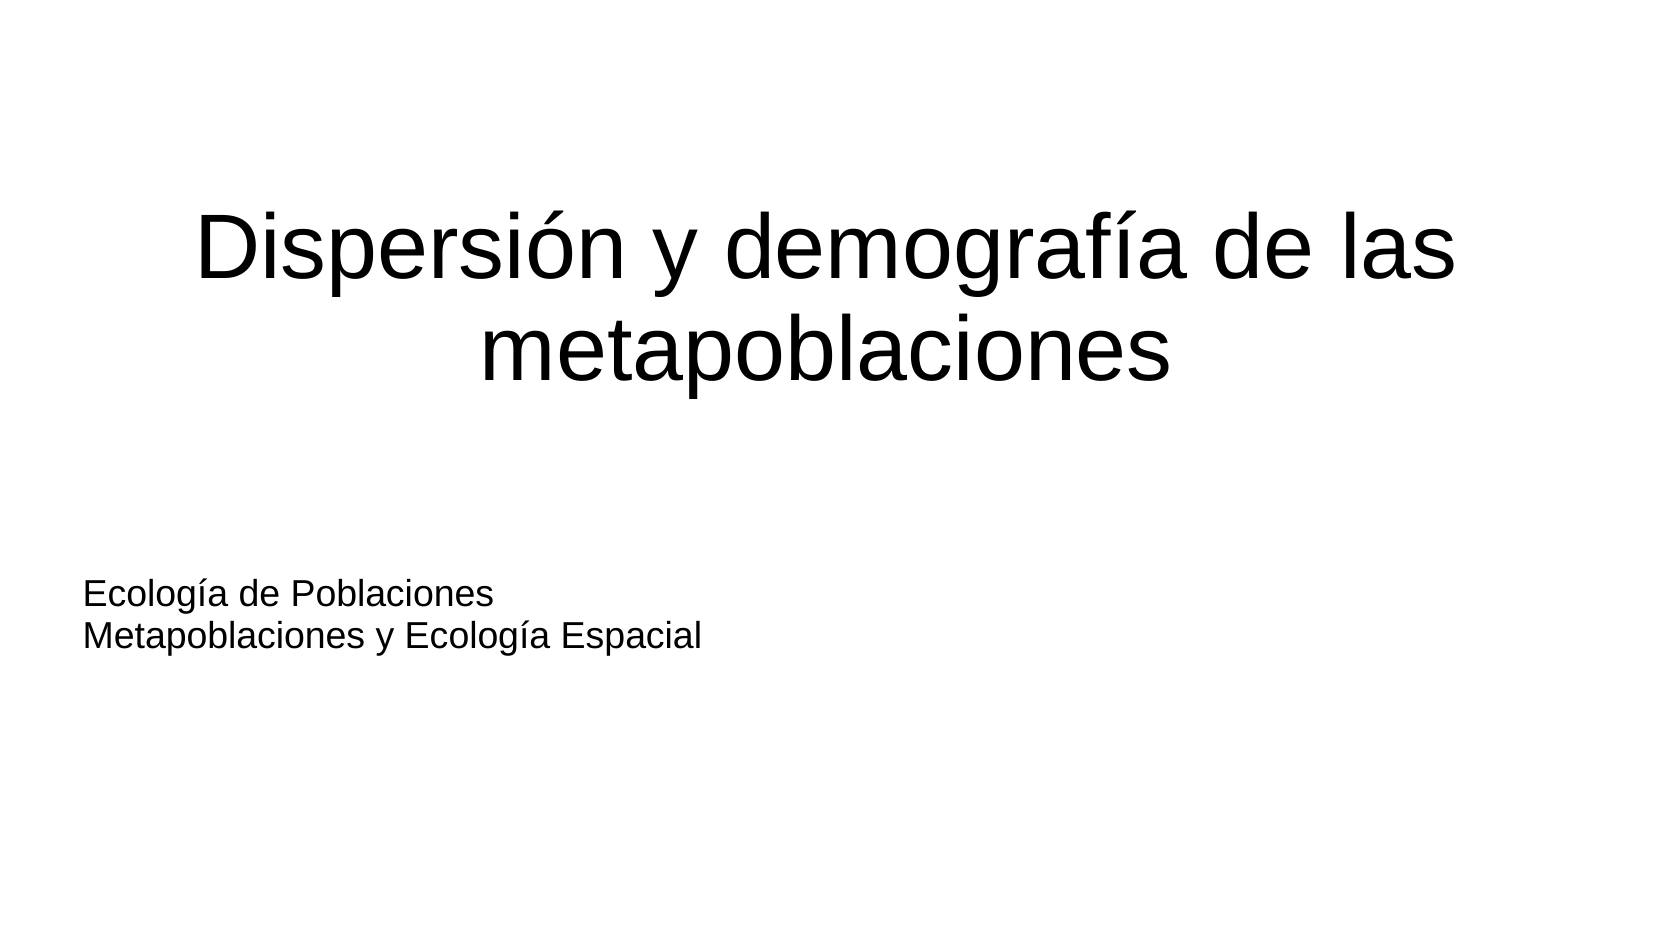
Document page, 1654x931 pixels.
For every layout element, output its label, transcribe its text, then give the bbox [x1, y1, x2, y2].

subtitle Ecología de Poblaciones Metapoblaciones y Ecología Espacial [82, 472, 1571, 758]
title Dispersión y demografía de las metapoblaciones [82, 195, 1571, 401]
